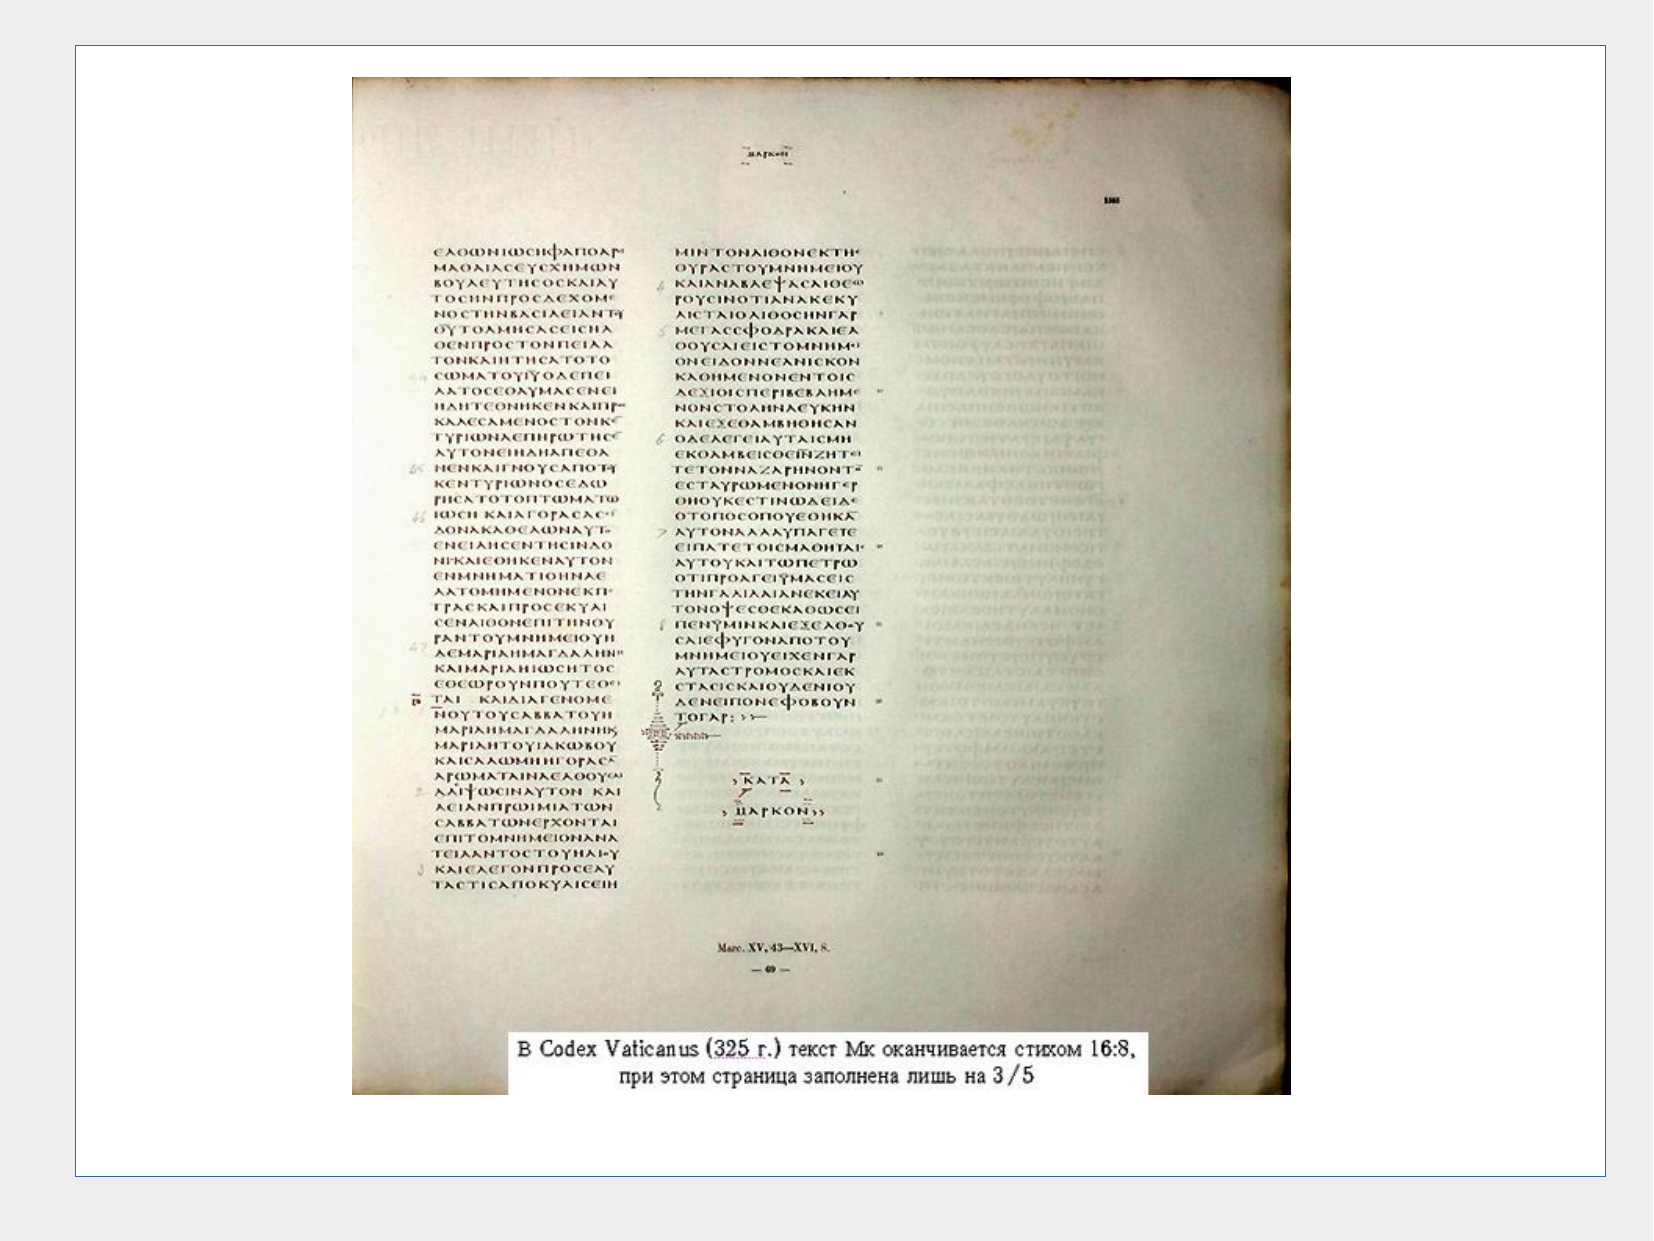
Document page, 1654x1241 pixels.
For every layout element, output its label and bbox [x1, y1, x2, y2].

picture [352, 77, 1291, 1096]
text_box [75, 45, 1606, 1177]
